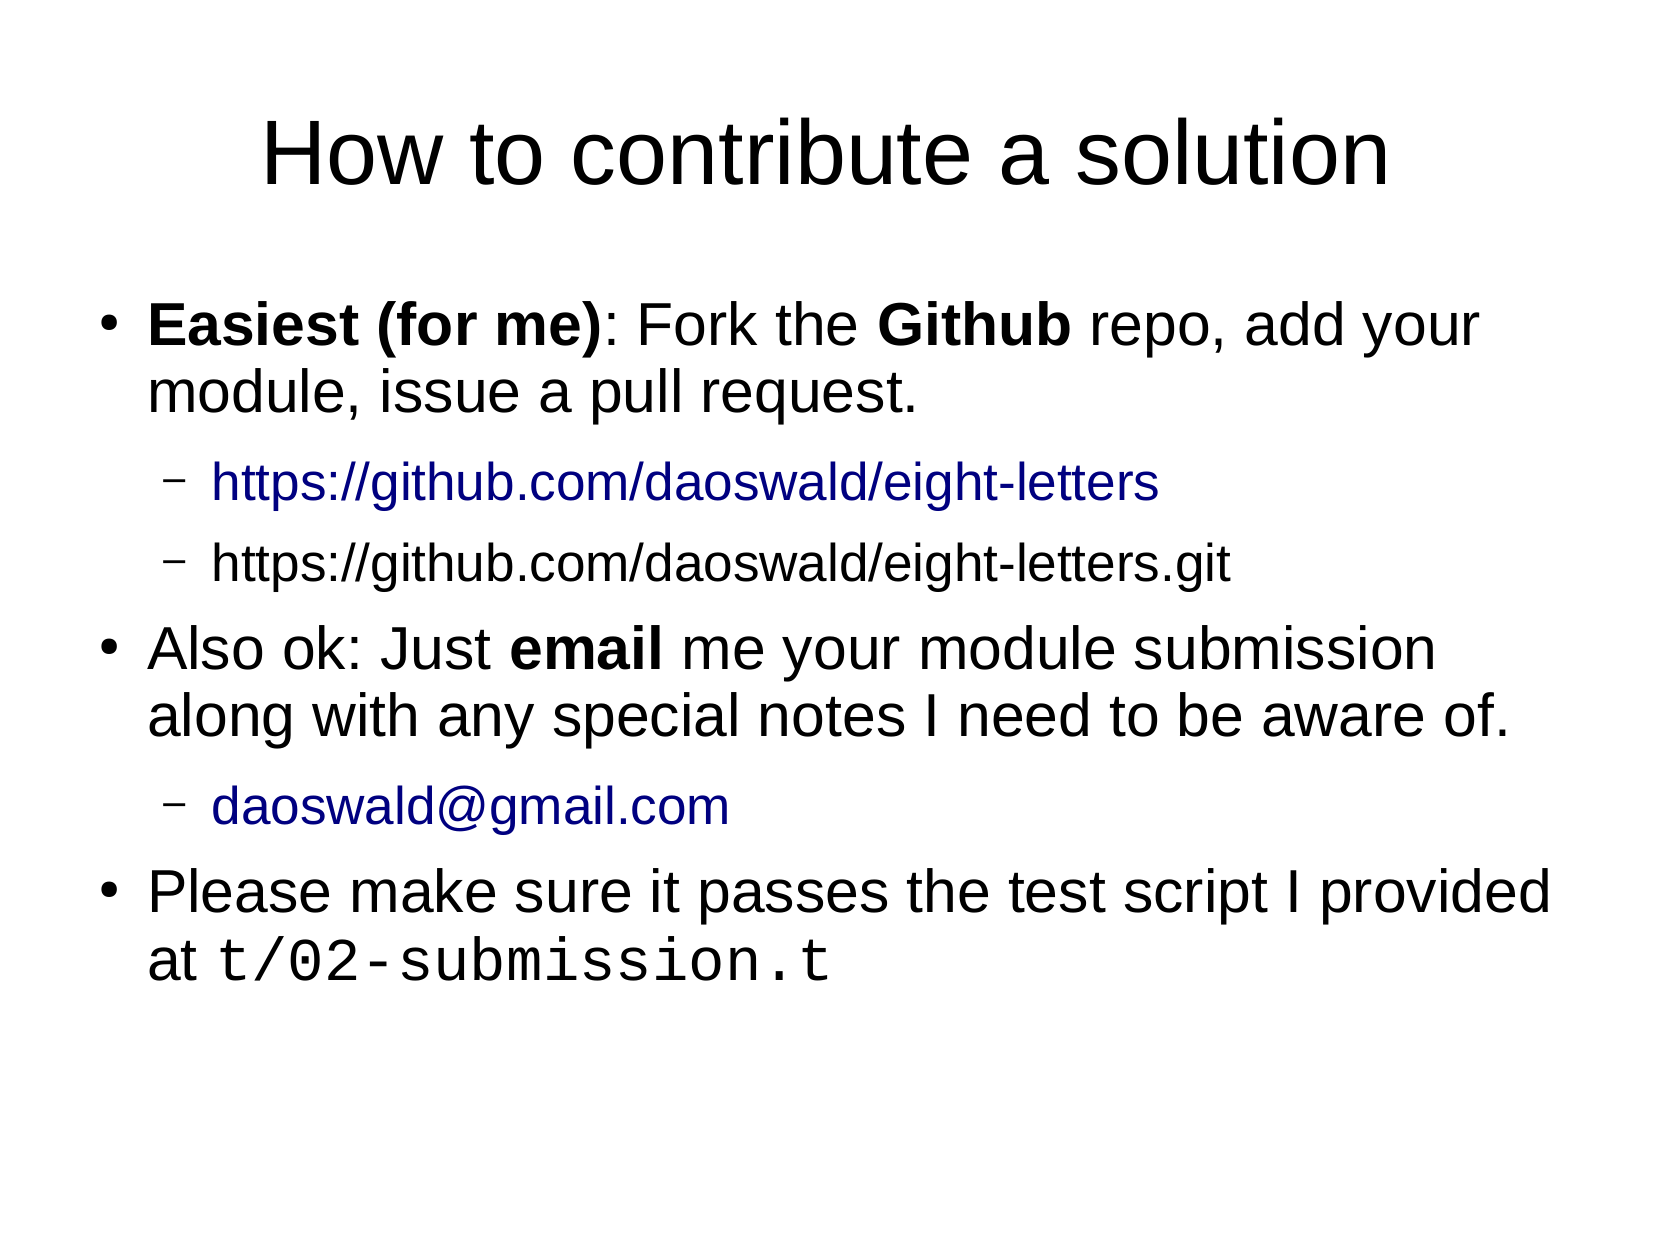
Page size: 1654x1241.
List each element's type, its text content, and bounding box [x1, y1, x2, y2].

title How to contribute a solution [82, 49, 1571, 257]
list Easiest (for me): Fork the Github repo, add your module, issue a pull request. https://github.com/daoswald/eight-letters https://github.com/daoswald/eight-letters.git Also ok: Just email me your module submission along with any special notes I need to be aware of. daoswald@gmail.com Please make sure it passes the test script I provided at t/02-submission.t [82, 290, 1571, 1010]
